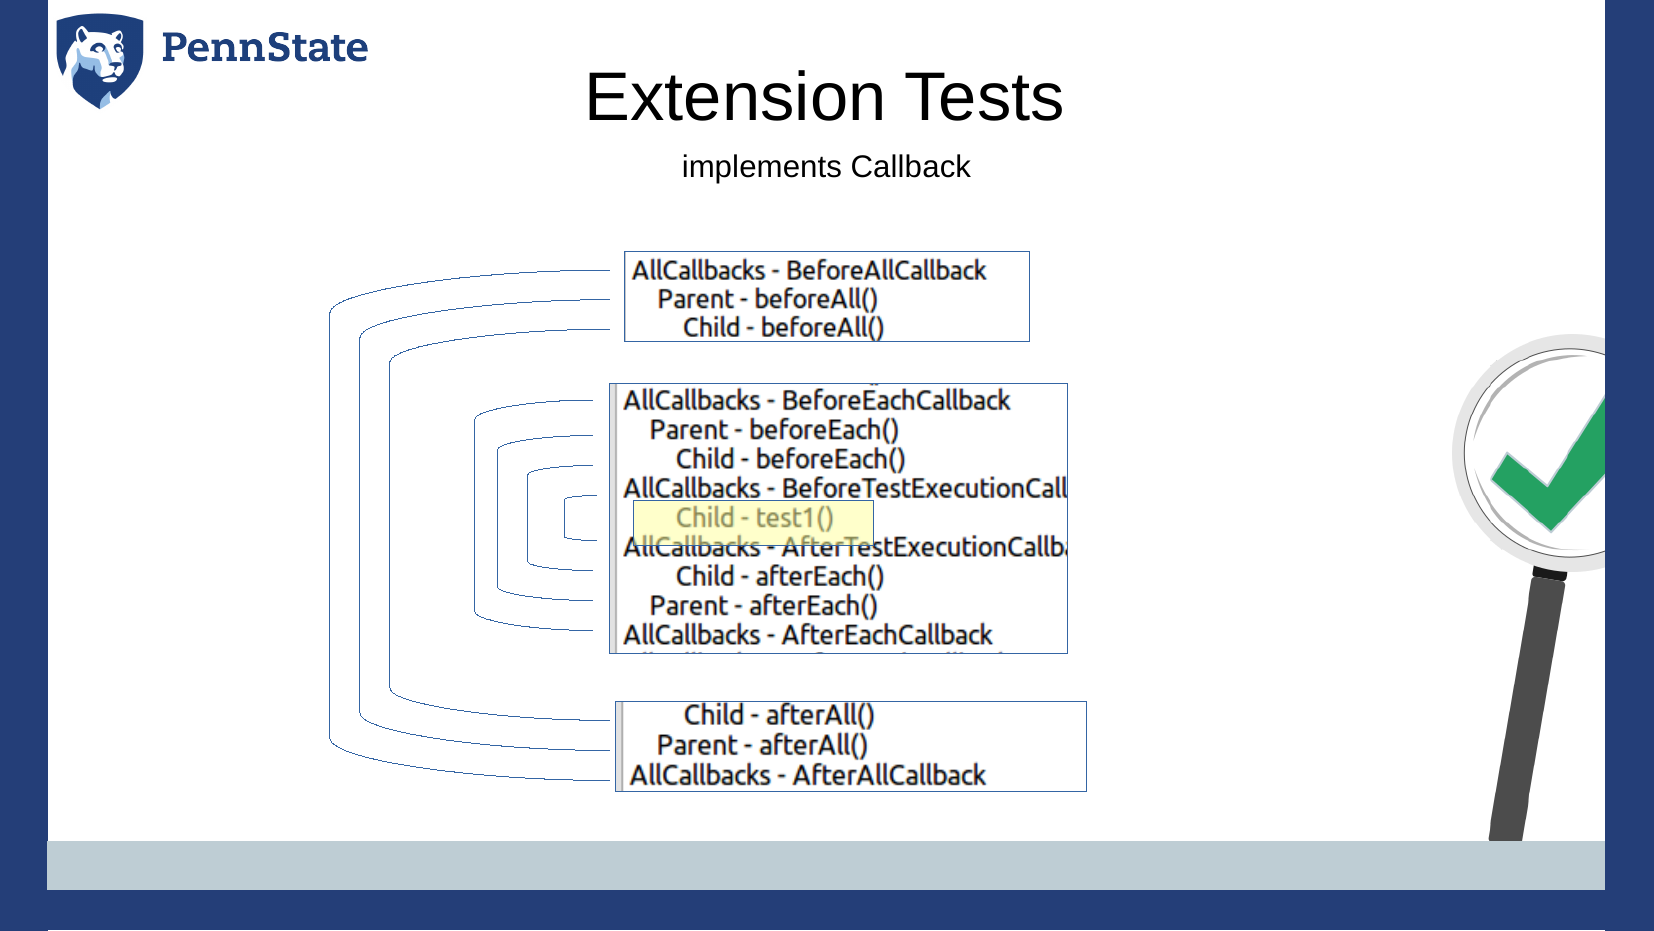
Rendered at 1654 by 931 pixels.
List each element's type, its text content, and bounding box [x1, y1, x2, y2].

picture [48, 0, 411, 152]
picture [1452, 334, 1605, 841]
picture [609, 383, 1068, 654]
text_box [633, 500, 874, 546]
picture [624, 251, 1030, 342]
title implements Callback [549, 127, 1105, 207]
picture [615, 701, 1087, 792]
title Extension Tests [60, 19, 1591, 175]
